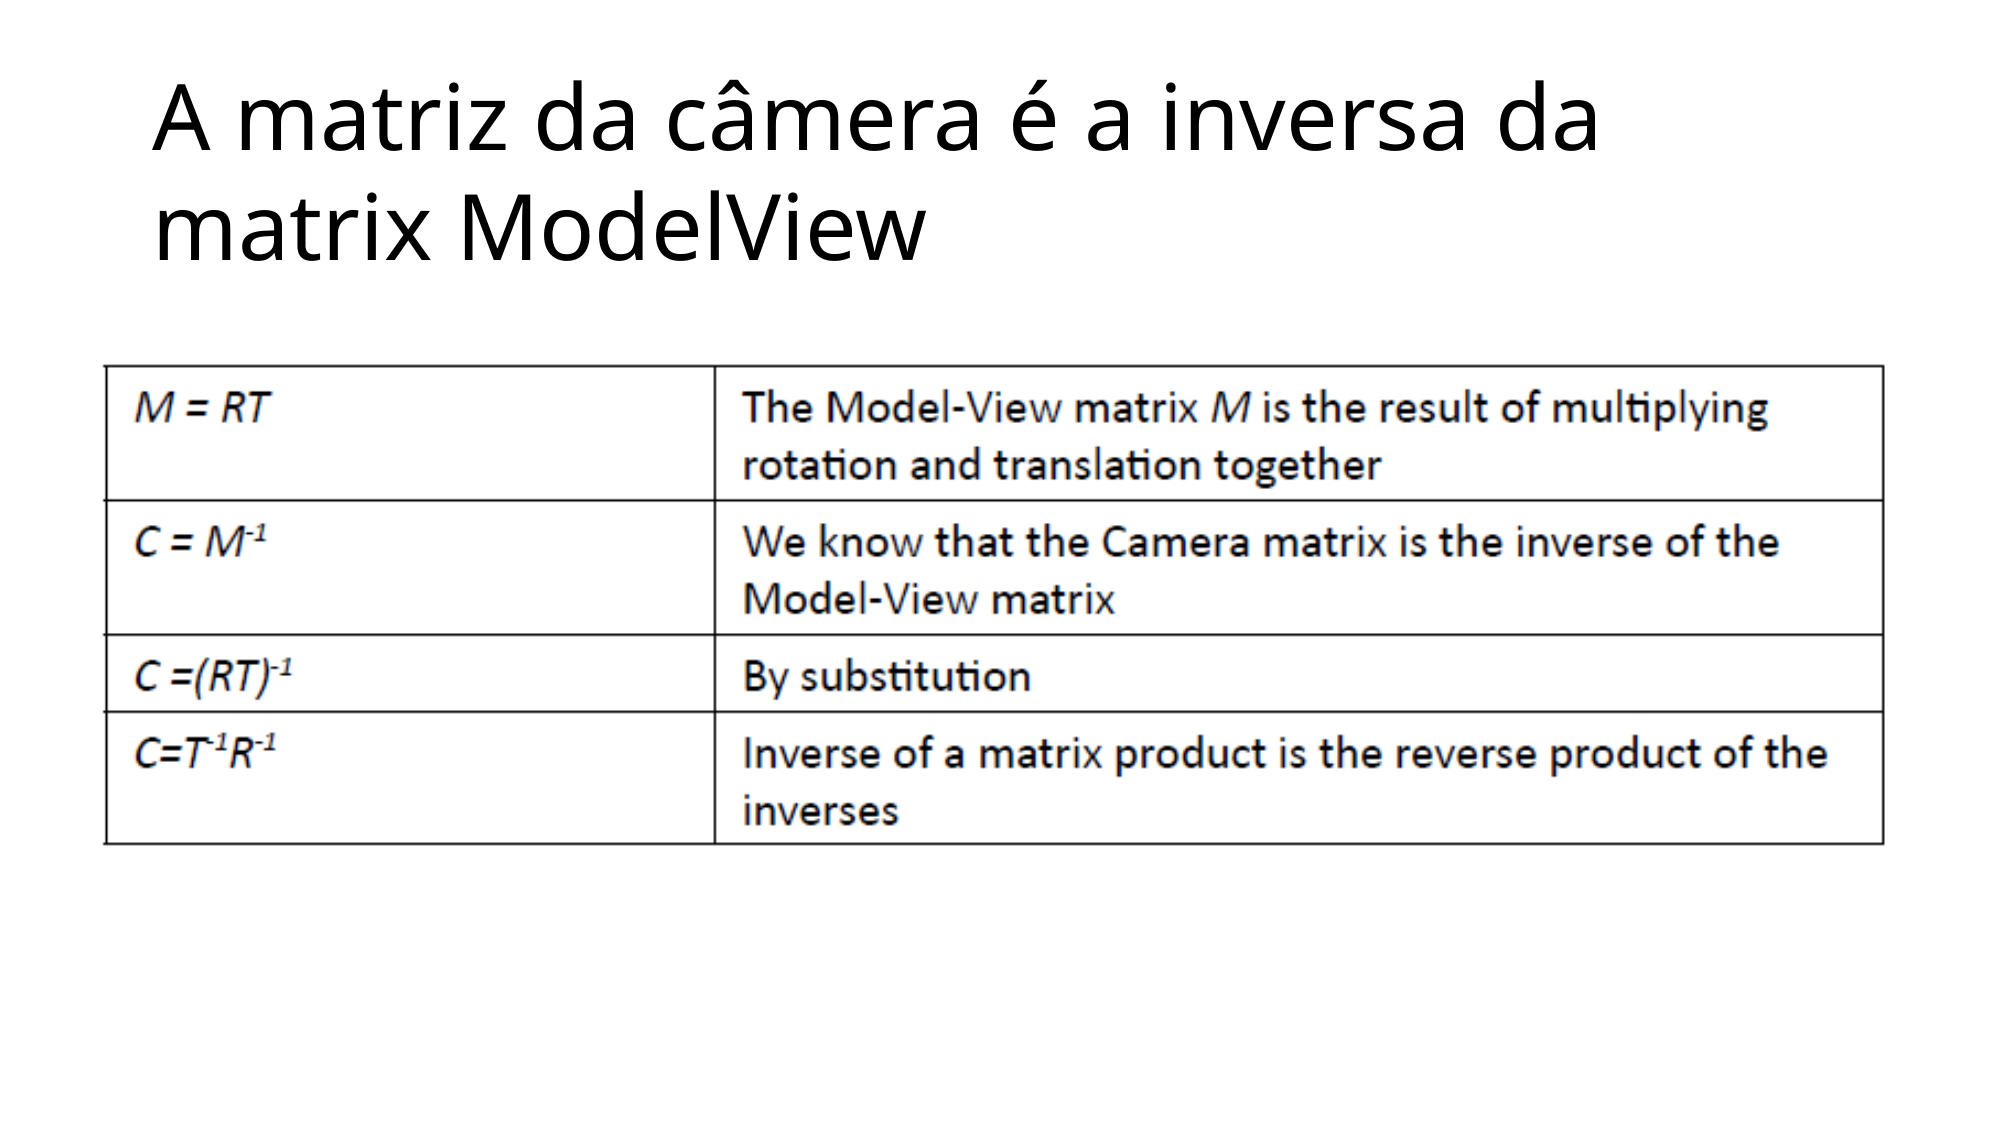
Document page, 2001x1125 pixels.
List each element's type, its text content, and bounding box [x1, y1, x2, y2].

picture [95, 359, 1905, 869]
title A matriz da câmera é a inversa da matrix ModelView [137, 59, 1863, 278]
